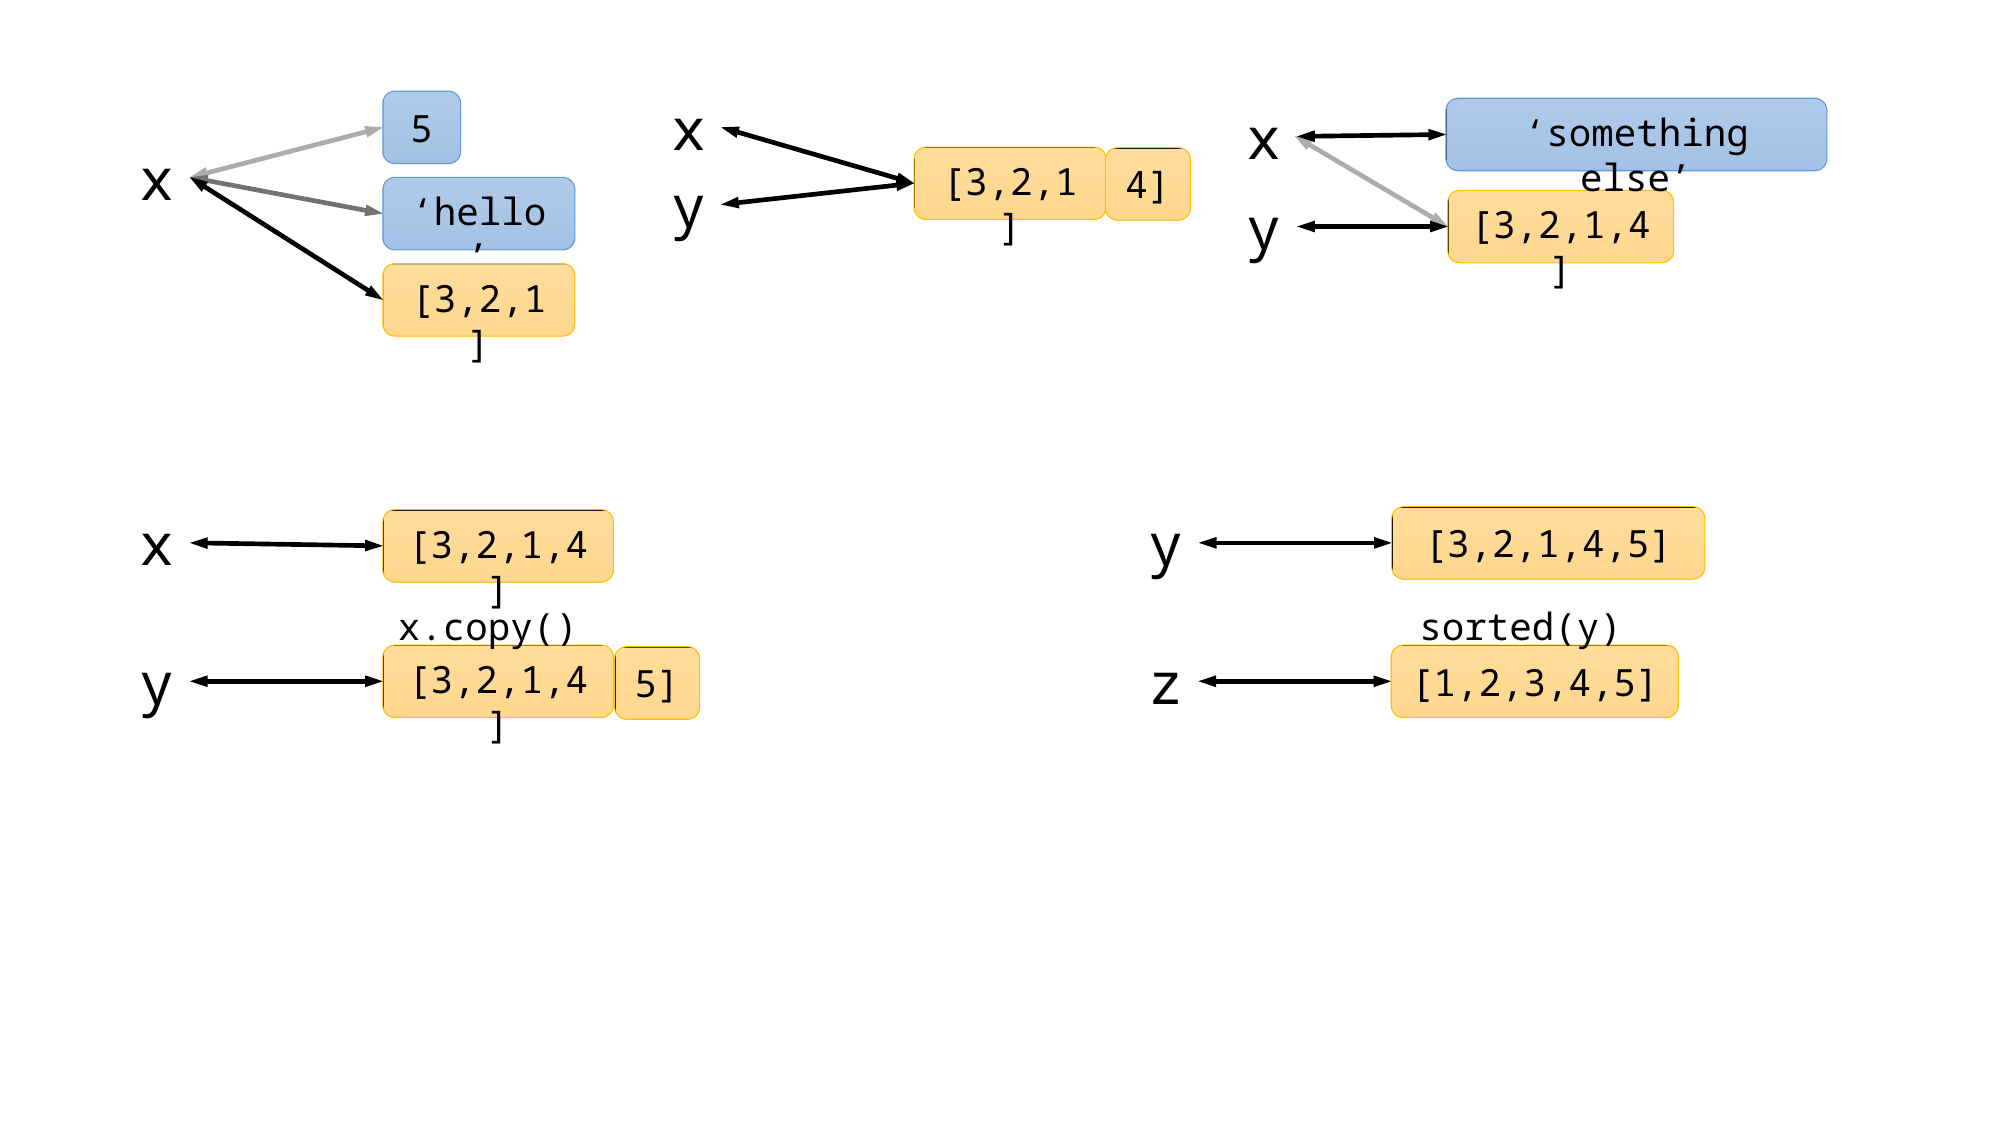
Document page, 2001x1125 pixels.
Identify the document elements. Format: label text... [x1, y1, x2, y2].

text_box y [1231, 183, 1295, 270]
text_box [3,2,1,4,5] [1391, 506, 1705, 580]
text_box 5 [382, 91, 461, 164]
text_box [3,2,1] [914, 147, 1106, 220]
text_box 5] [614, 646, 700, 720]
text_box [3,2,1,4] [1447, 190, 1674, 263]
text_box y [656, 161, 719, 248]
text_box x.copy() [382, 595, 580, 657]
text_box x [1231, 93, 1295, 180]
text_box x [124, 499, 188, 586]
text_box x [124, 134, 188, 221]
text_box ‘hello’ [382, 177, 575, 250]
text_box [3,2,1,4] [382, 509, 614, 583]
text_box 4] [1105, 147, 1191, 221]
text_box x [656, 84, 719, 161]
text_box ‘something else’ [1446, 98, 1827, 171]
text_box [1,2,3,4,5] [1391, 645, 1679, 718]
text_box y [124, 638, 188, 725]
text_box y [1133, 499, 1197, 586]
text_box [3,2,1,4] [382, 645, 614, 718]
text_box sorted(y) [1404, 595, 1622, 657]
text_box z [1133, 638, 1196, 725]
text_box [3,2,1] [382, 263, 575, 337]
